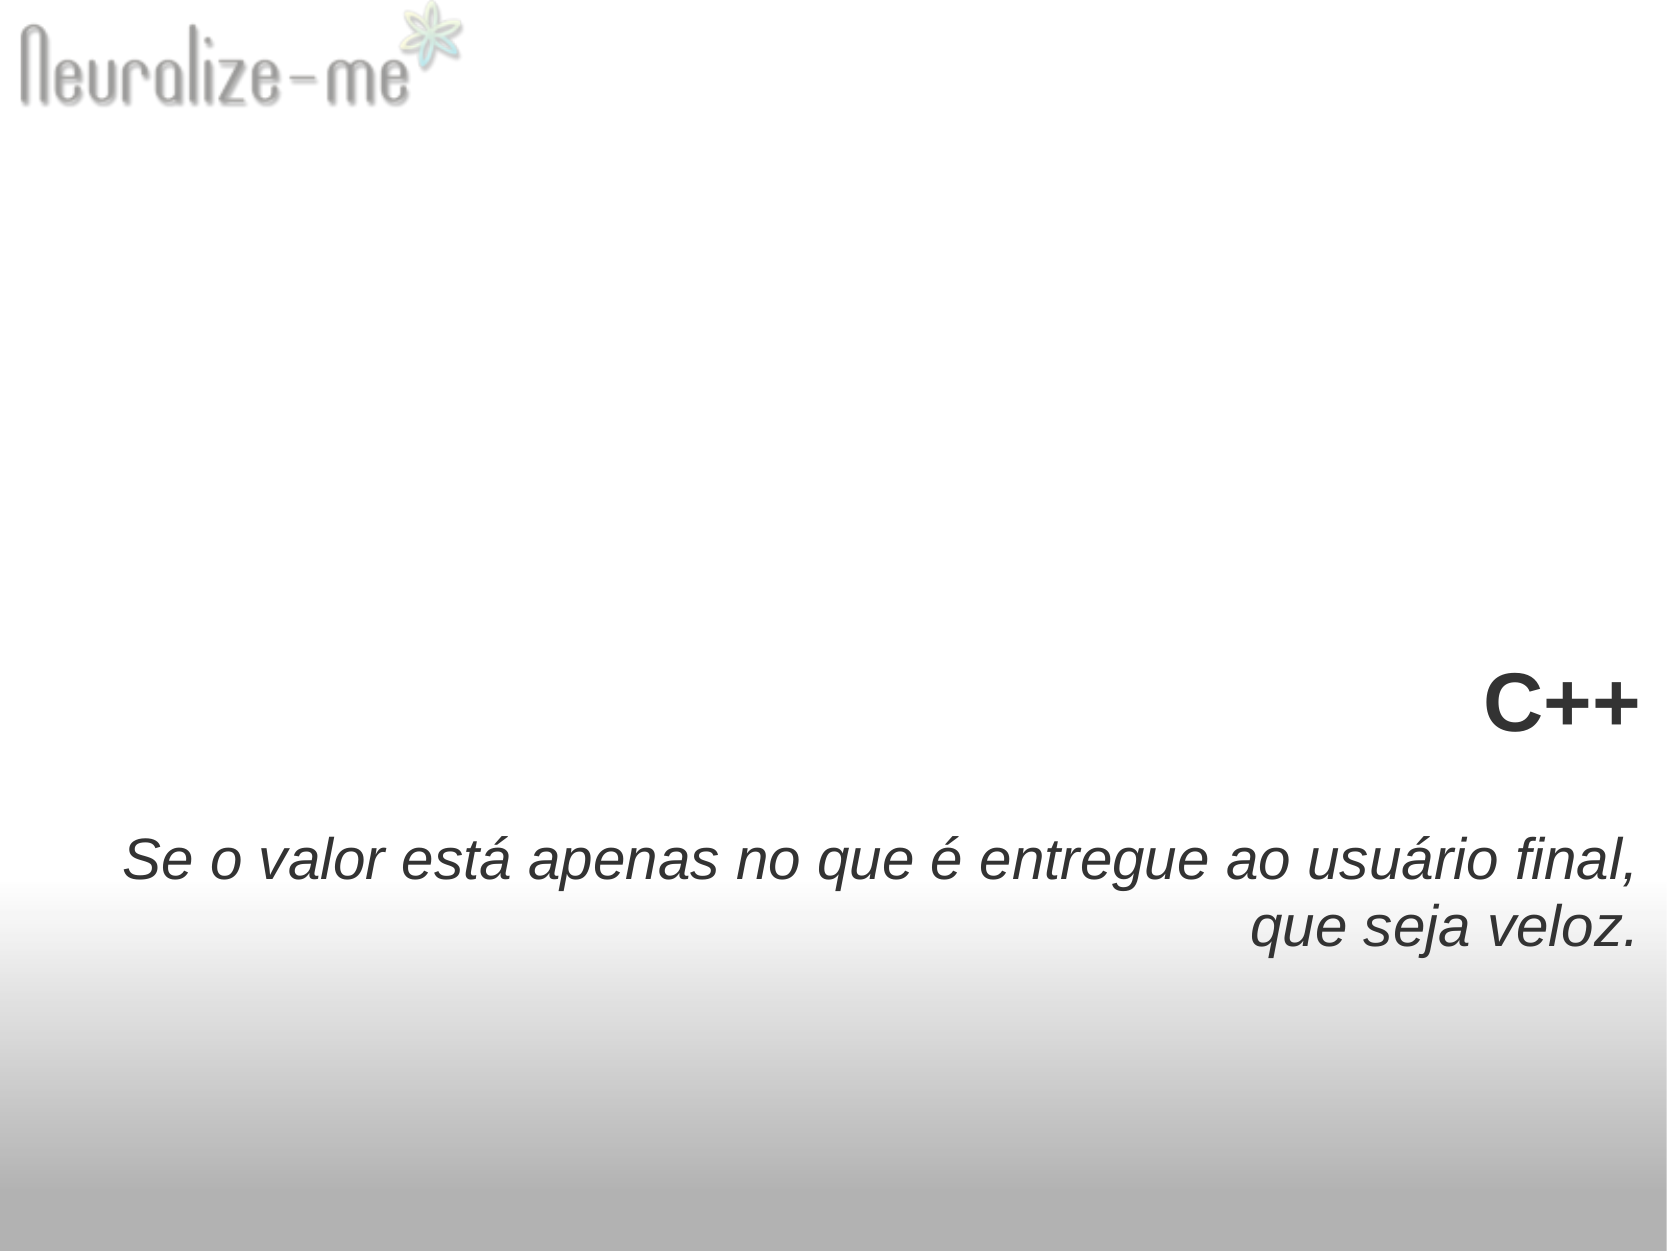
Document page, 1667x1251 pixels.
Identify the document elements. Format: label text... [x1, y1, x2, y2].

title C++ Se o valor está apenas no que é entregue ao usuário final, que seja veloz. [23, 655, 1641, 1125]
picture [0, 0, 1667, 1251]
